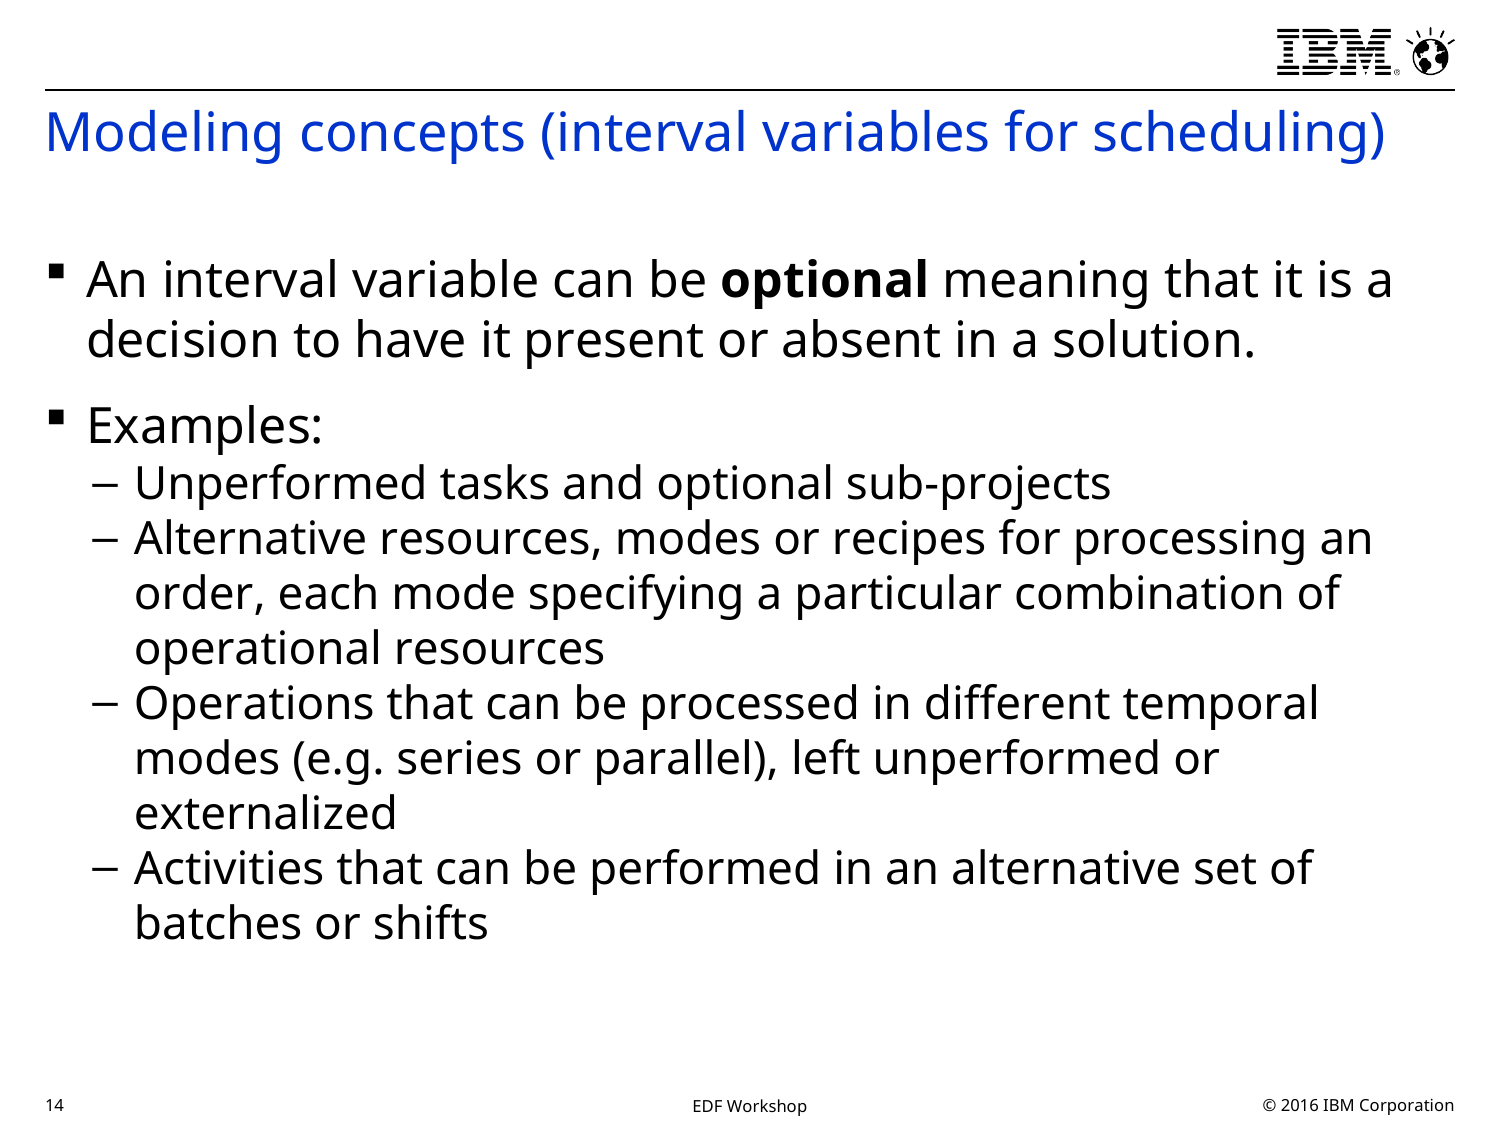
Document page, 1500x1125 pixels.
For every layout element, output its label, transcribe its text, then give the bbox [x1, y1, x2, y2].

title Modeling concepts (interval variables for scheduling) [29, 97, 1455, 203]
list An interval variable can be optional meaning that it is a decision to have it present or absent in a solution. Examples: Unperformed tasks and optional sub-projects Alternative resources, modes or recipes for processing an order, each mode specifying a particular combination of operational resources Operations that can be processed in different temporal modes (e.g. series or parallel), left unperformed or externalized Activities that can be performed in an alternative set of batches or shifts [29, 239, 1455, 1066]
picture [1260, 10, 1468, 90]
